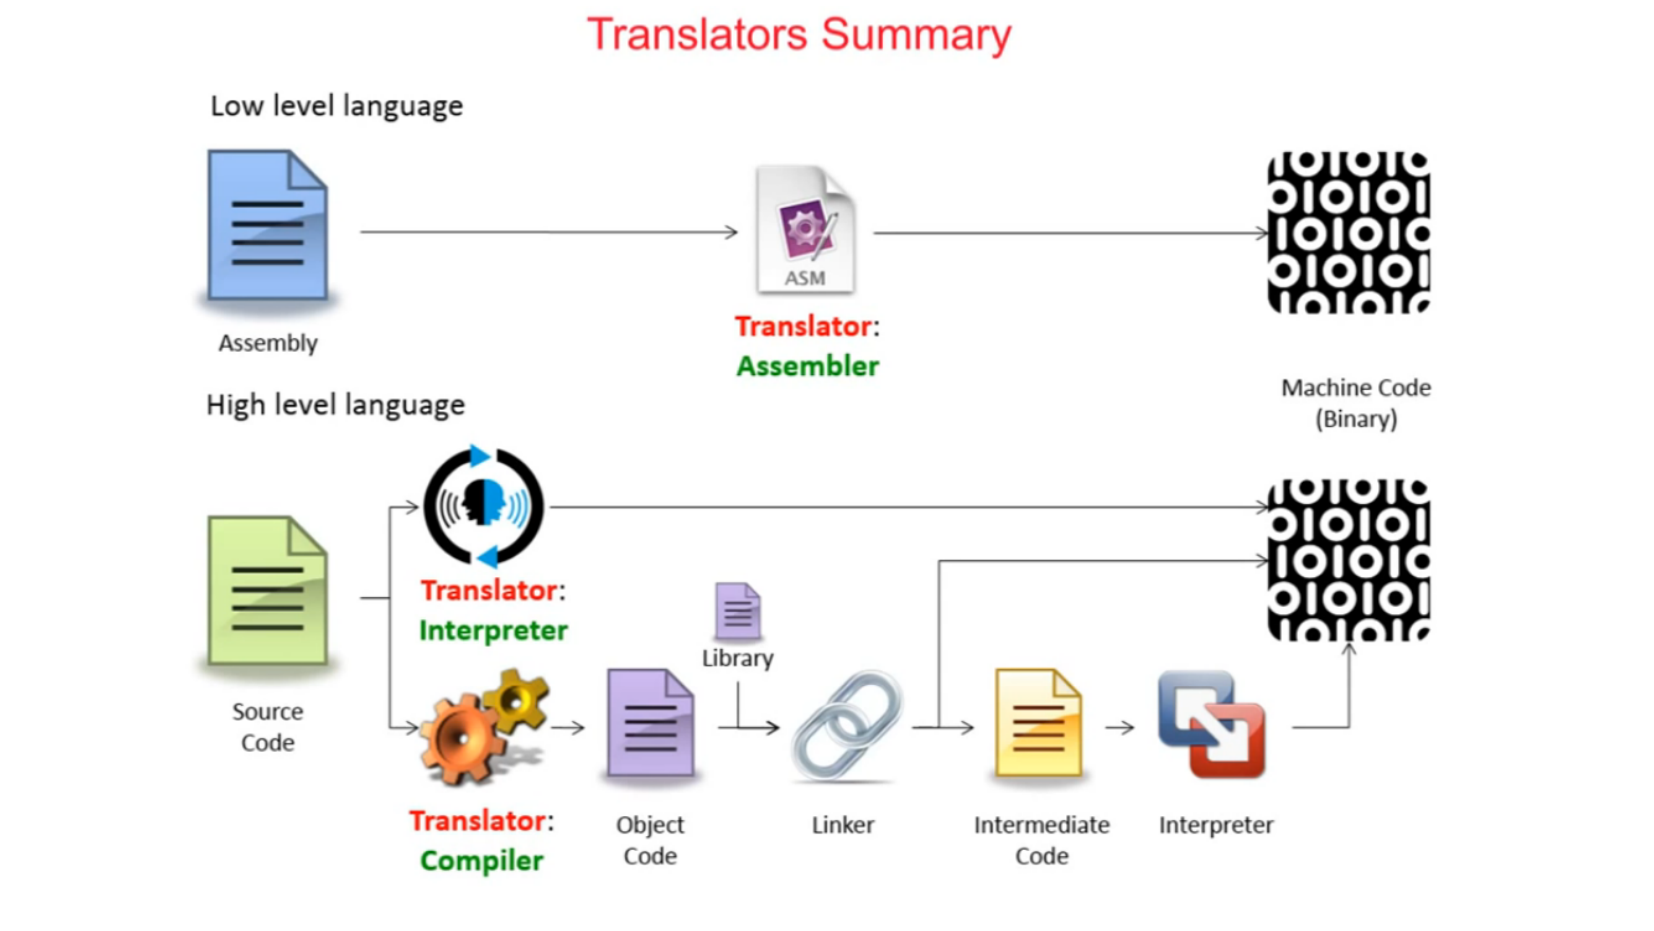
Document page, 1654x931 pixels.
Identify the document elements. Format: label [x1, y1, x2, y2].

picture [183, 6, 1454, 887]
